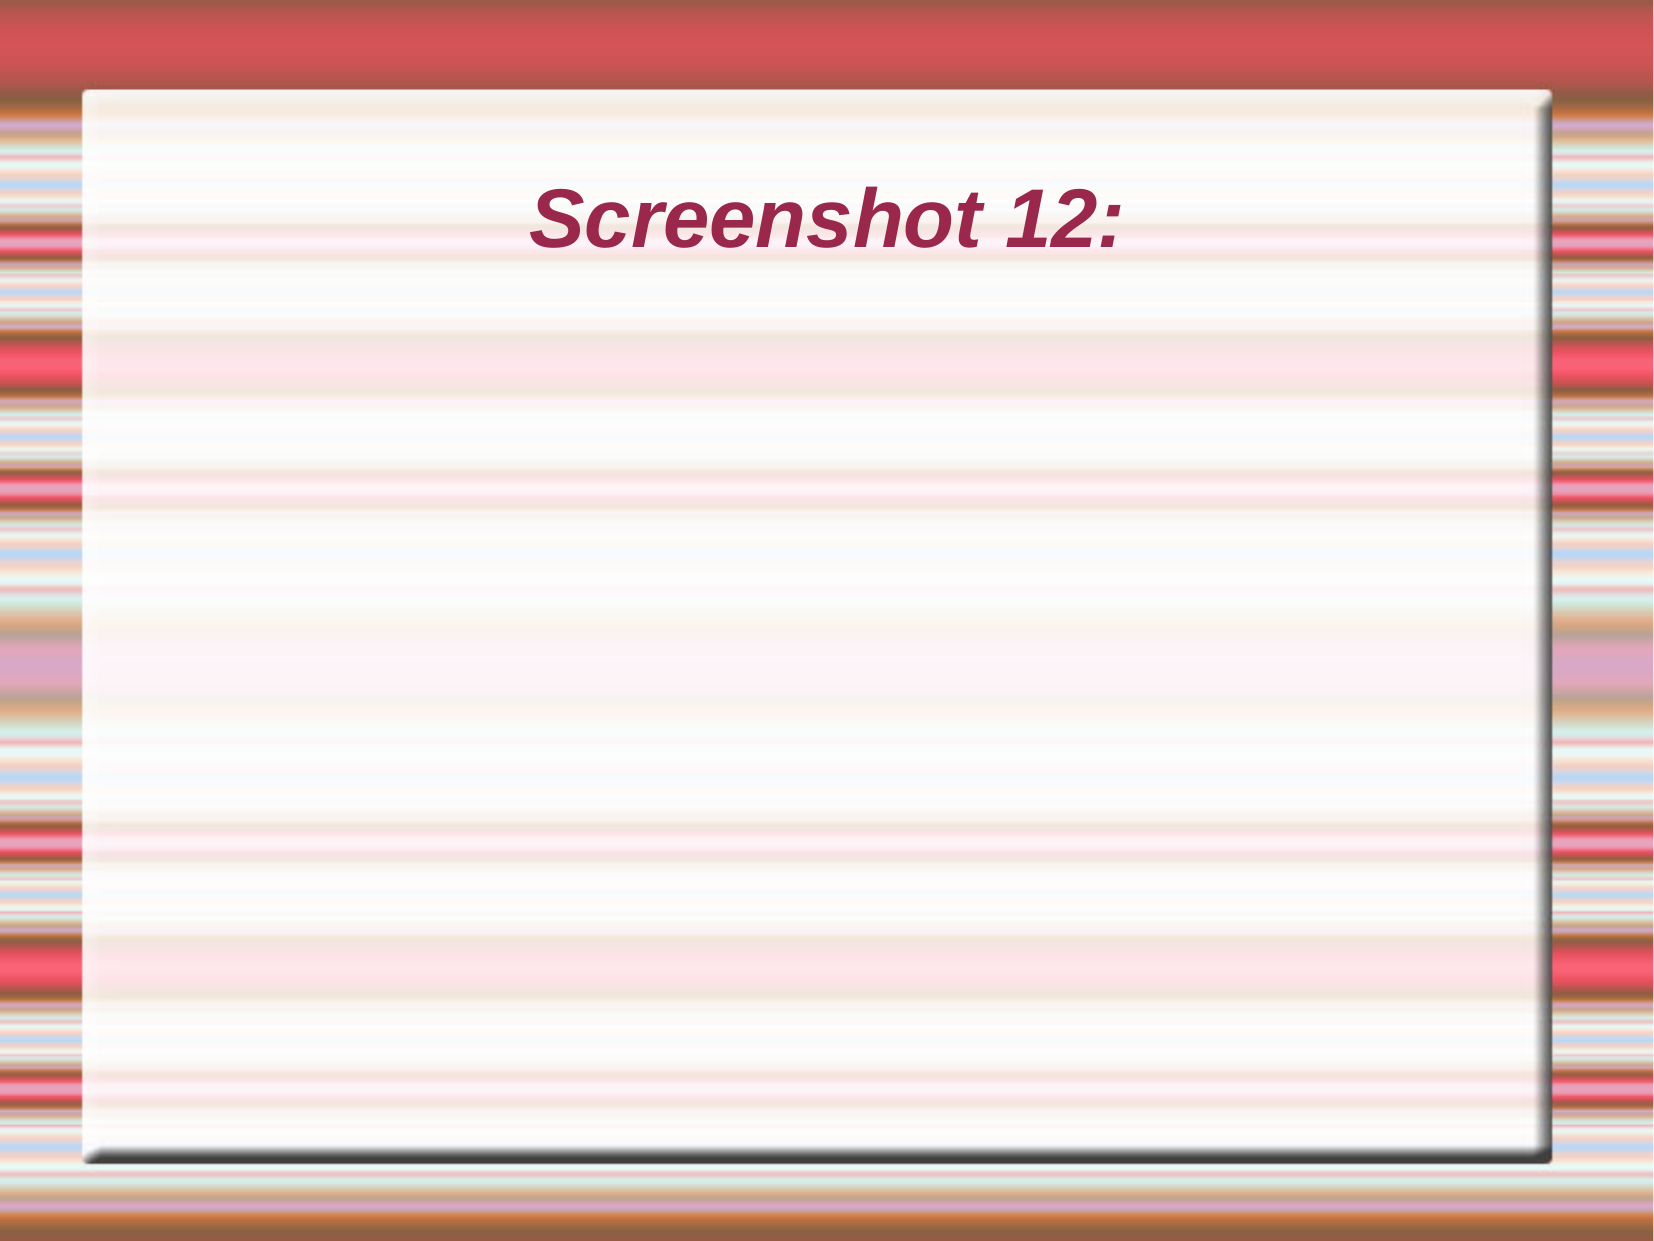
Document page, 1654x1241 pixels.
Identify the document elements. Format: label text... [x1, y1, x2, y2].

title Screenshot 12: [121, 114, 1534, 322]
picture [0, 0, 1654, 1241]
